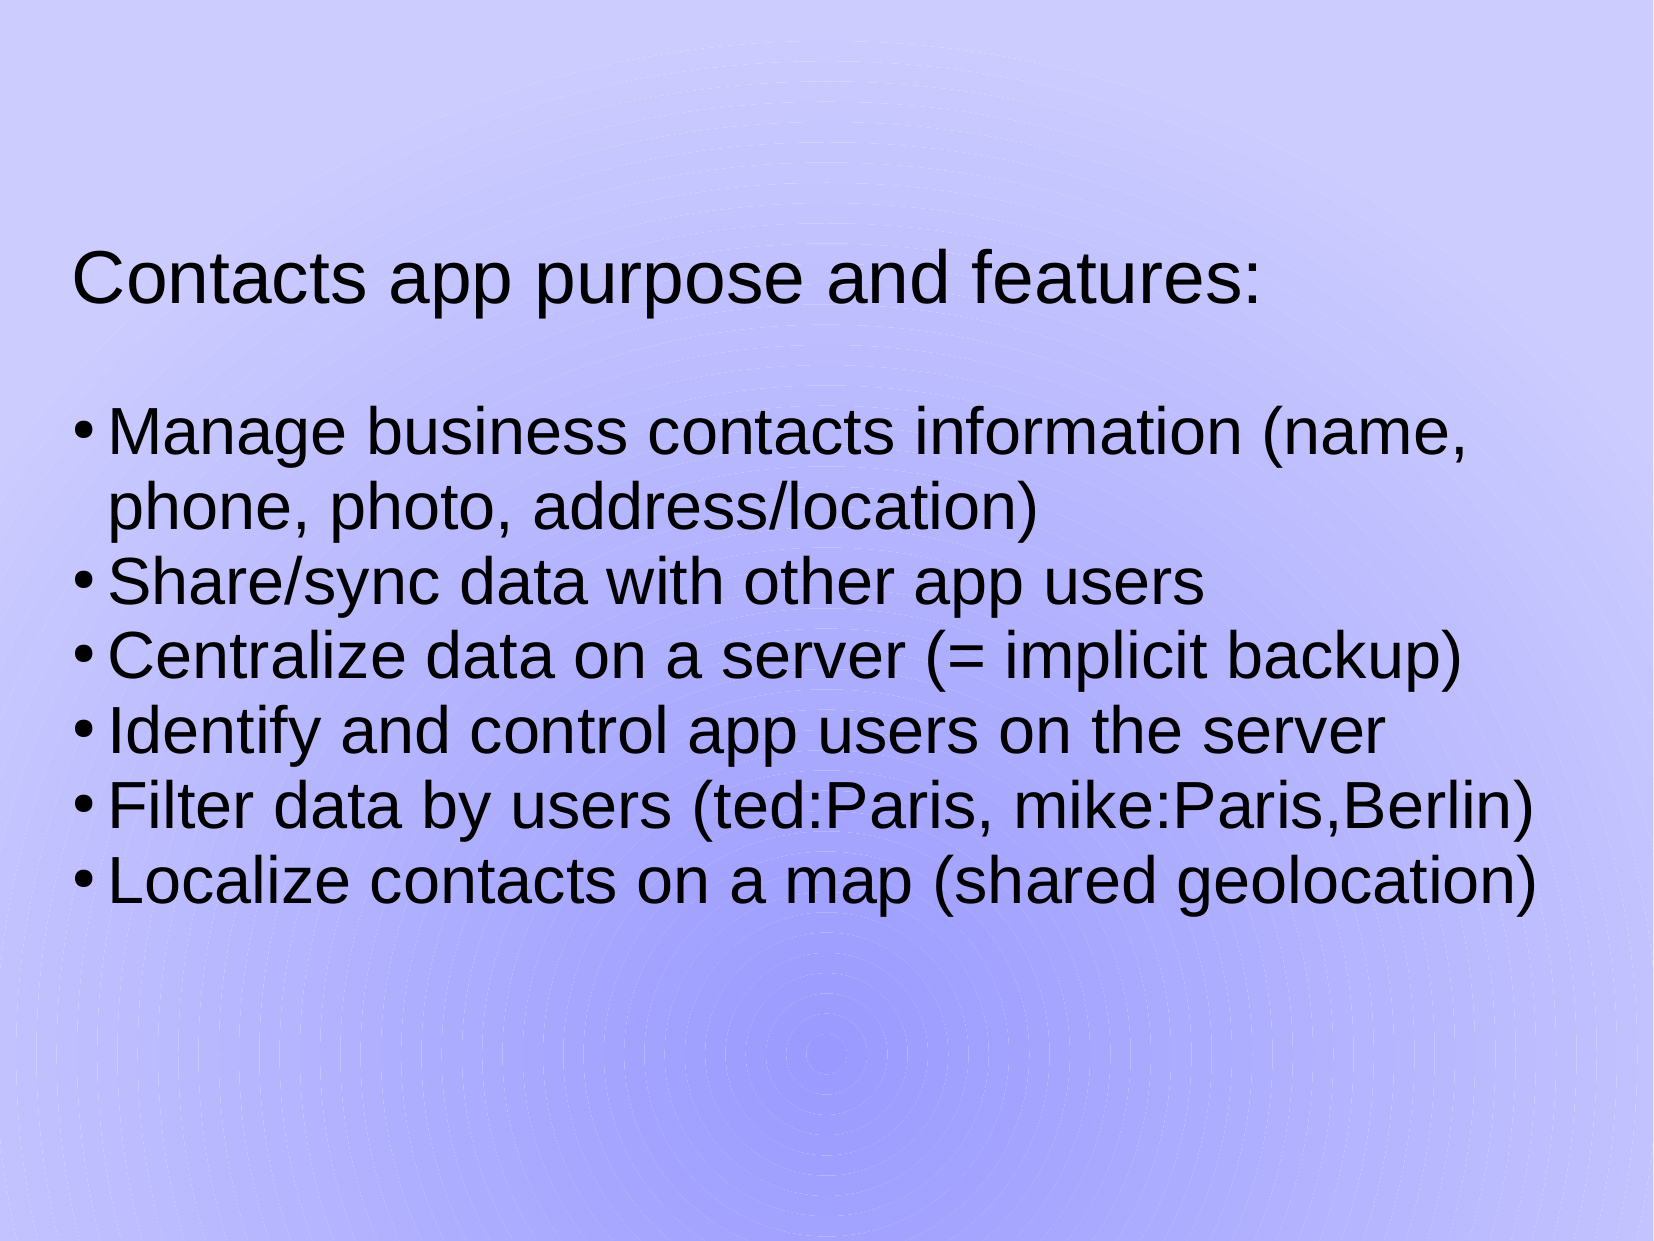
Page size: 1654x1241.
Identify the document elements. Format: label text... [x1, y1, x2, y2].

subtitle Contacts app purpose and features: Manage business contacts information (name, phone, photo, address/location) Share/sync data with other app users Centralize data on a server (= implicit backup) Identify and control app users on the server Filter data by users (ted:Paris, mike:Paris,Berlin) Localize contacts on a map (shared geolocation) [71, 235, 1561, 993]
